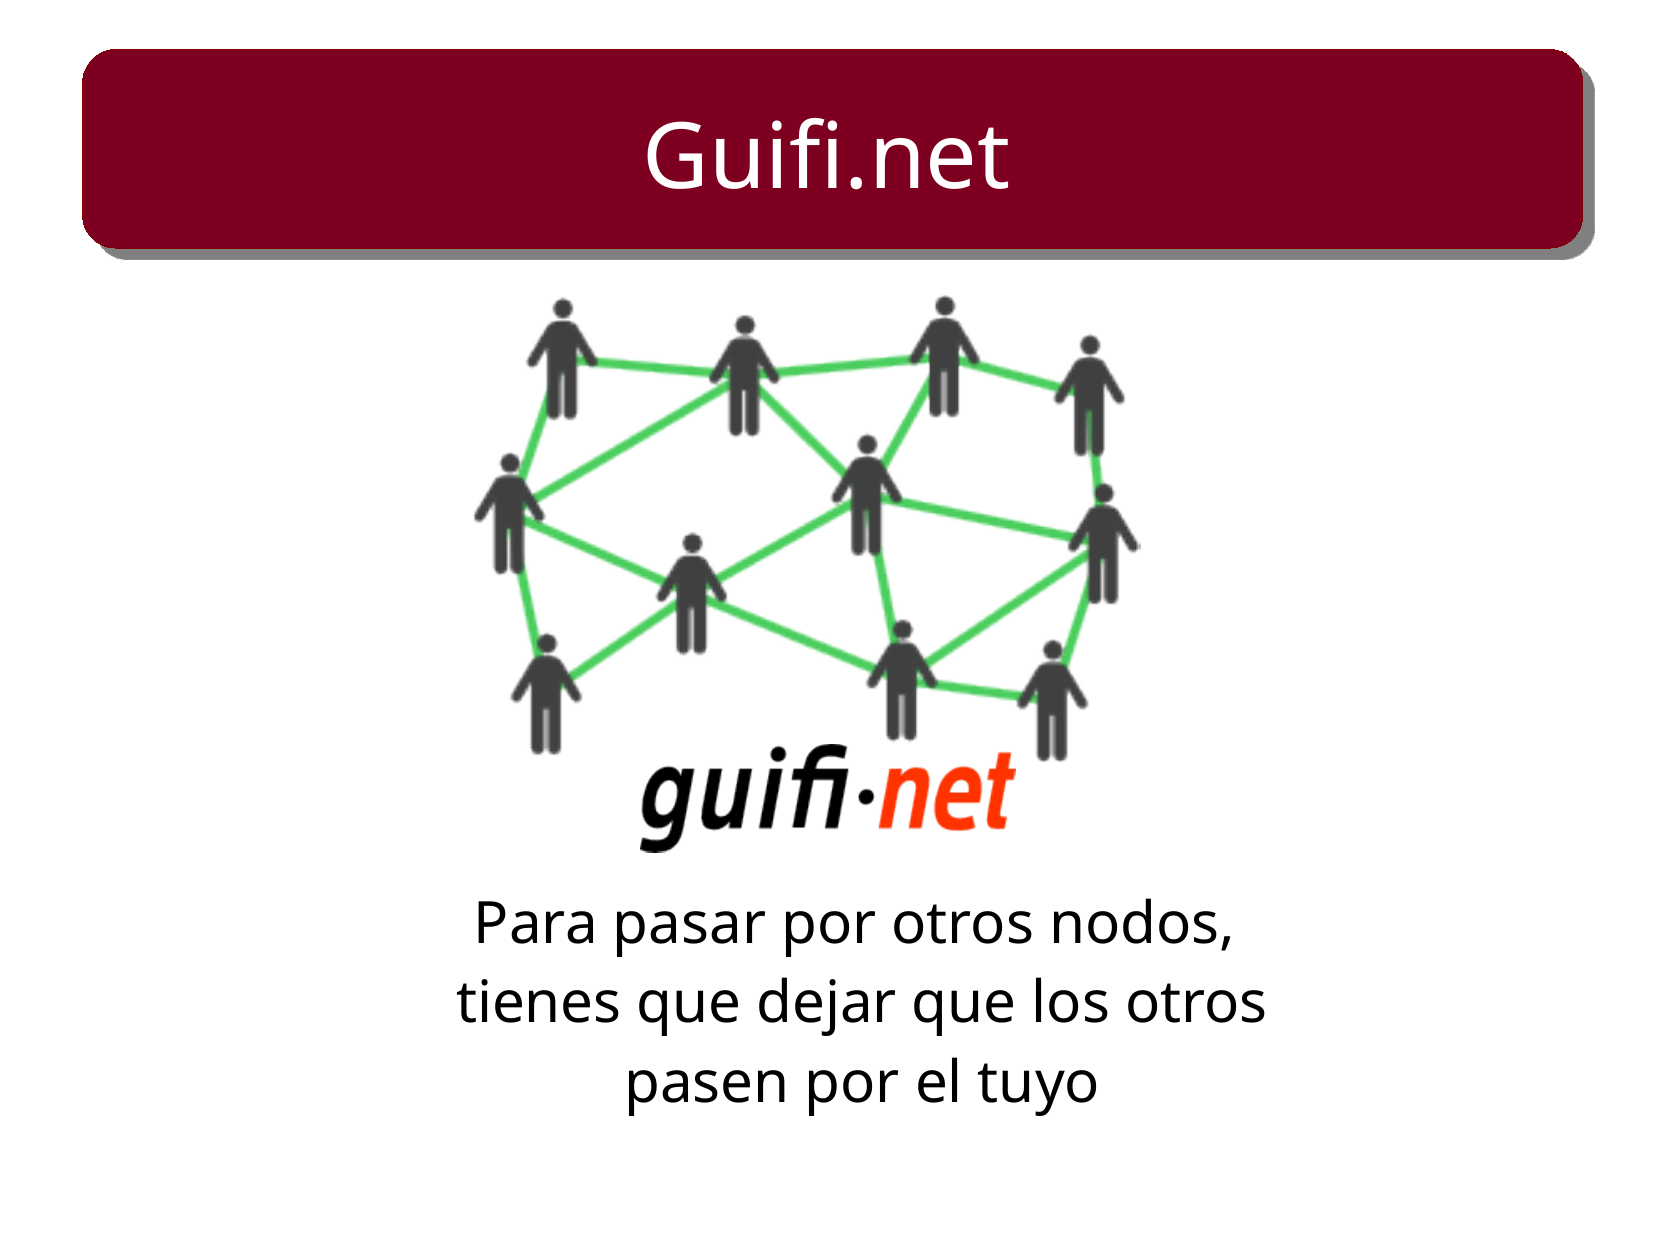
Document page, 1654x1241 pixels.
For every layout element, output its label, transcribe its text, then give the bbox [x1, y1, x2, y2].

title Guifi.net [82, 49, 1571, 257]
picture [472, 295, 1141, 853]
text_box Para pasar por otros nodos, tienes que dejar que los otros pasen por el tuyo [401, 874, 1323, 1085]
